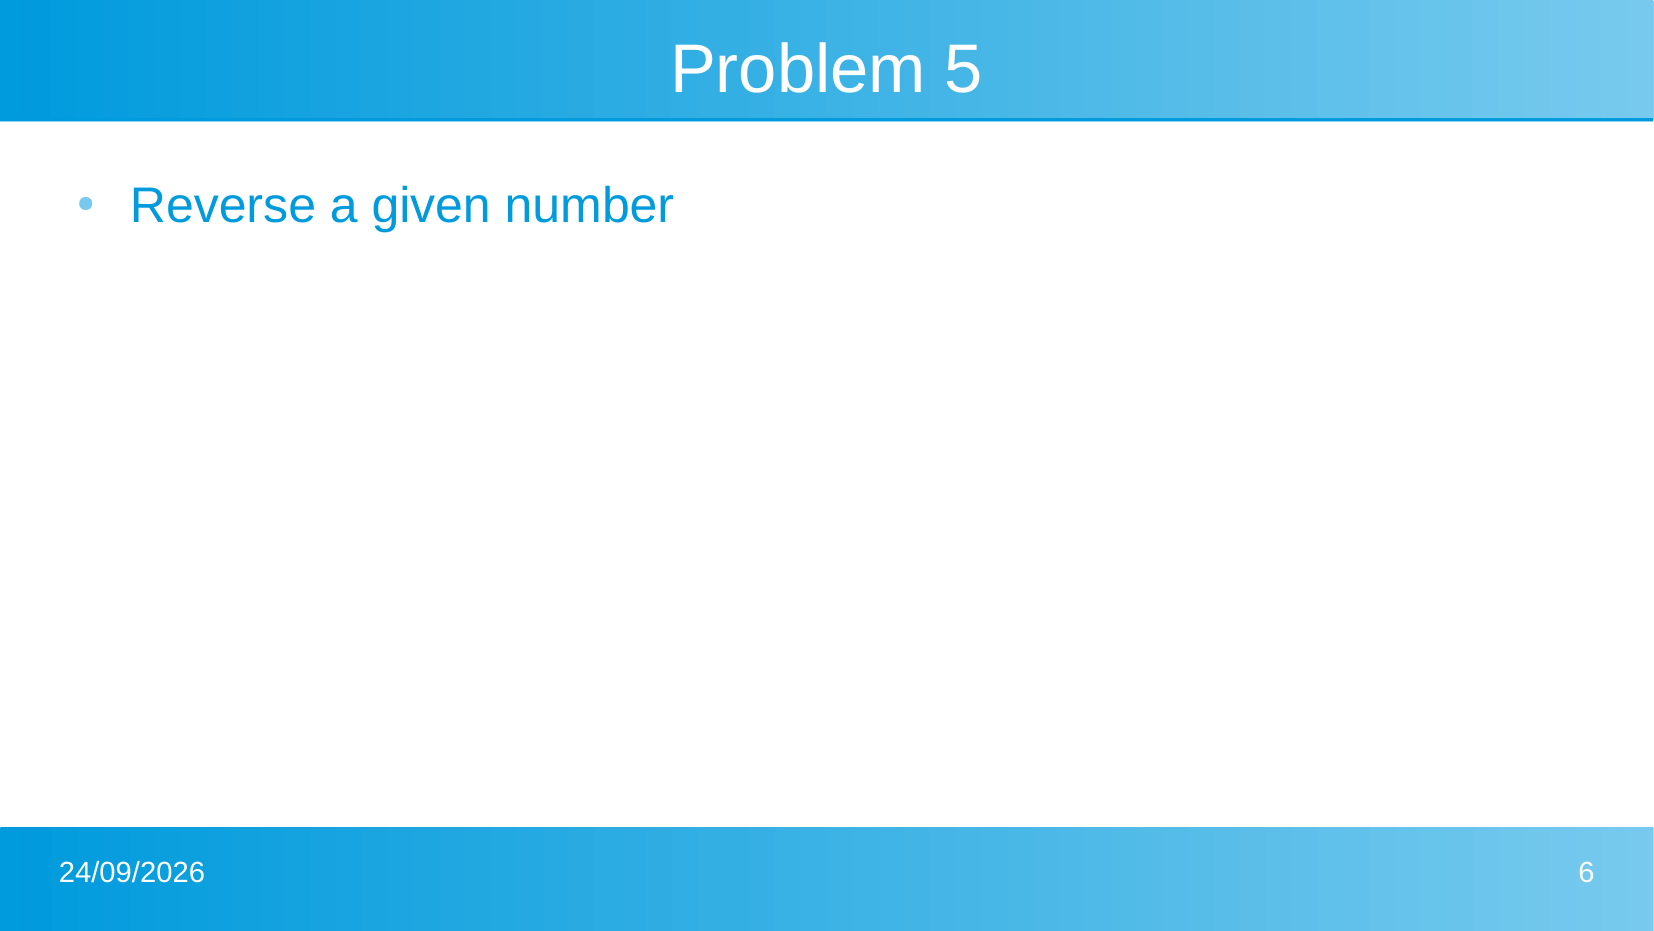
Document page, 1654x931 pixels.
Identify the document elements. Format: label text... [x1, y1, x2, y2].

title Problem 5 [59, 29, 1595, 108]
list Reverse a given number [59, 177, 1595, 768]
